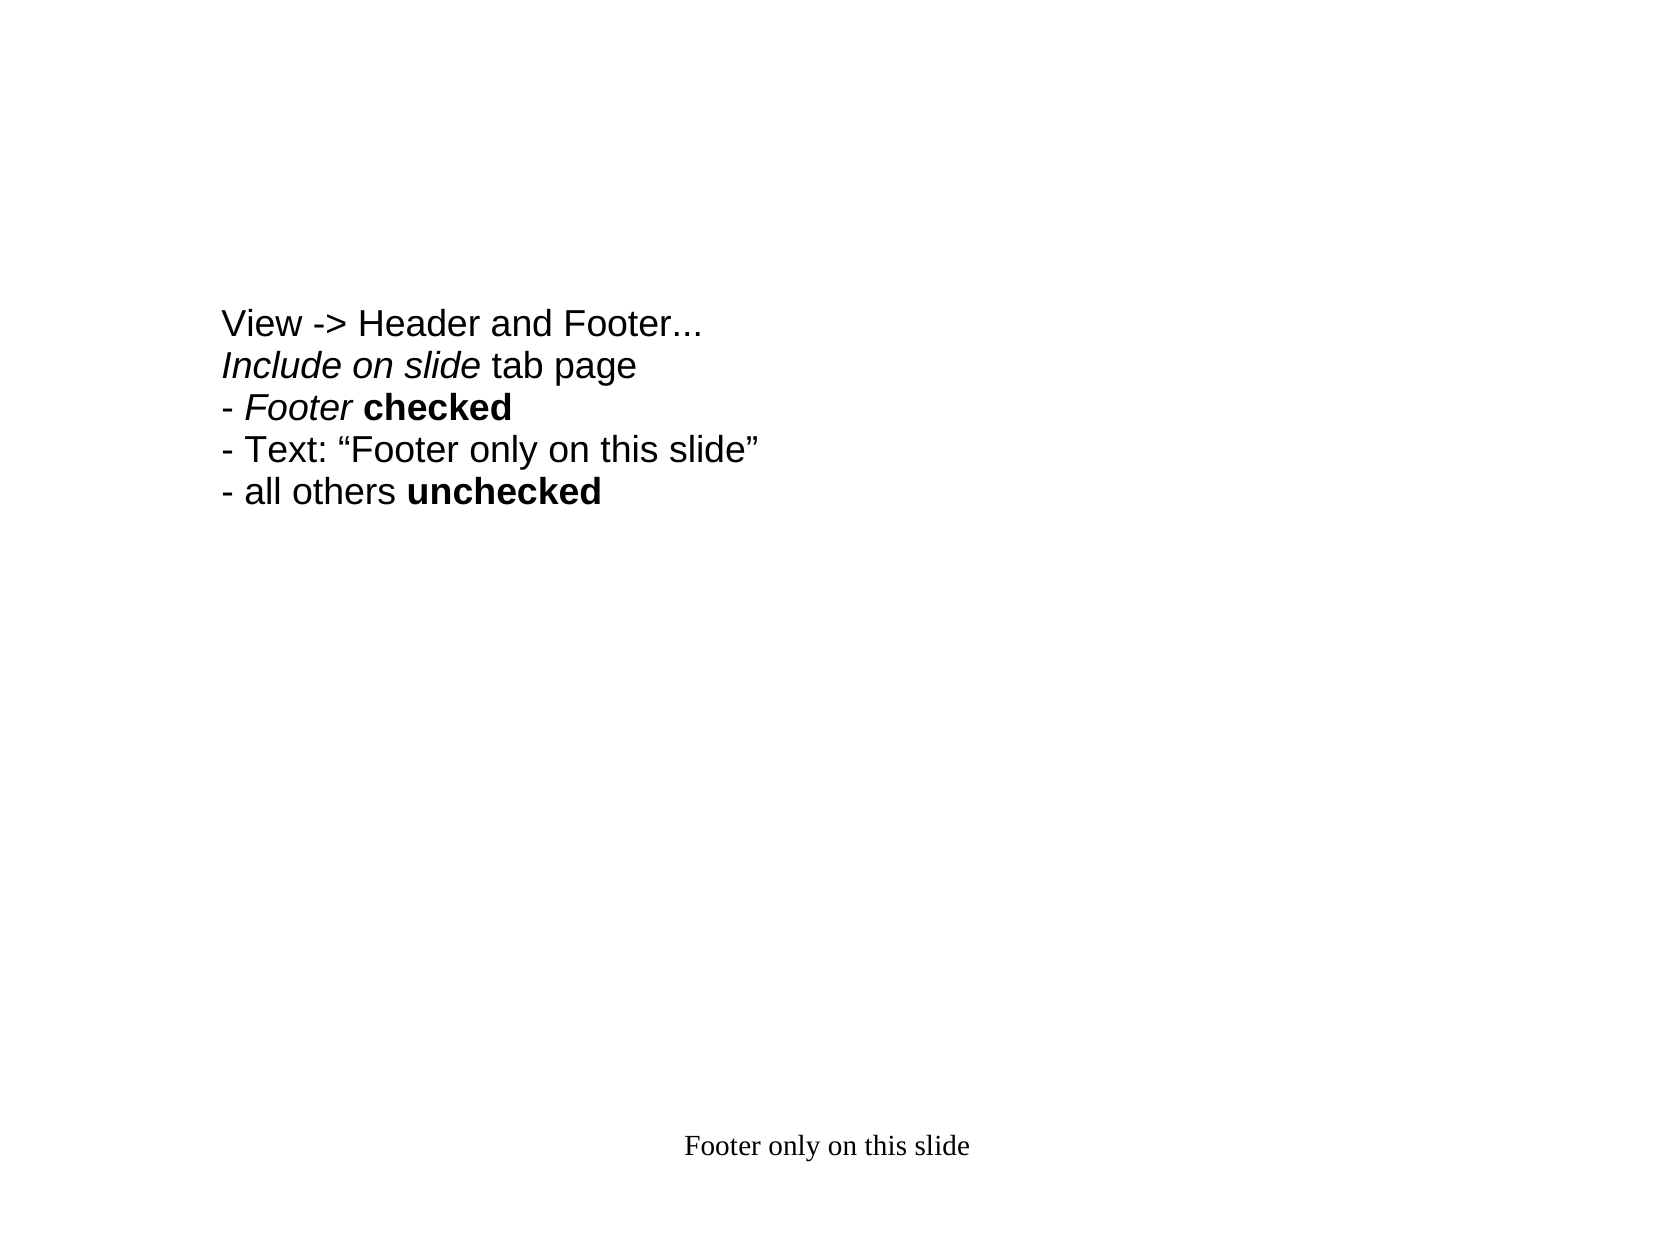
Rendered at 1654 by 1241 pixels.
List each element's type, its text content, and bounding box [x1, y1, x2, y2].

text_box View -> Header and Footer... Include on slide tab page - Footer checked - Text: “Footer only on this slide” - all others unchecked [206, 295, 1152, 563]
